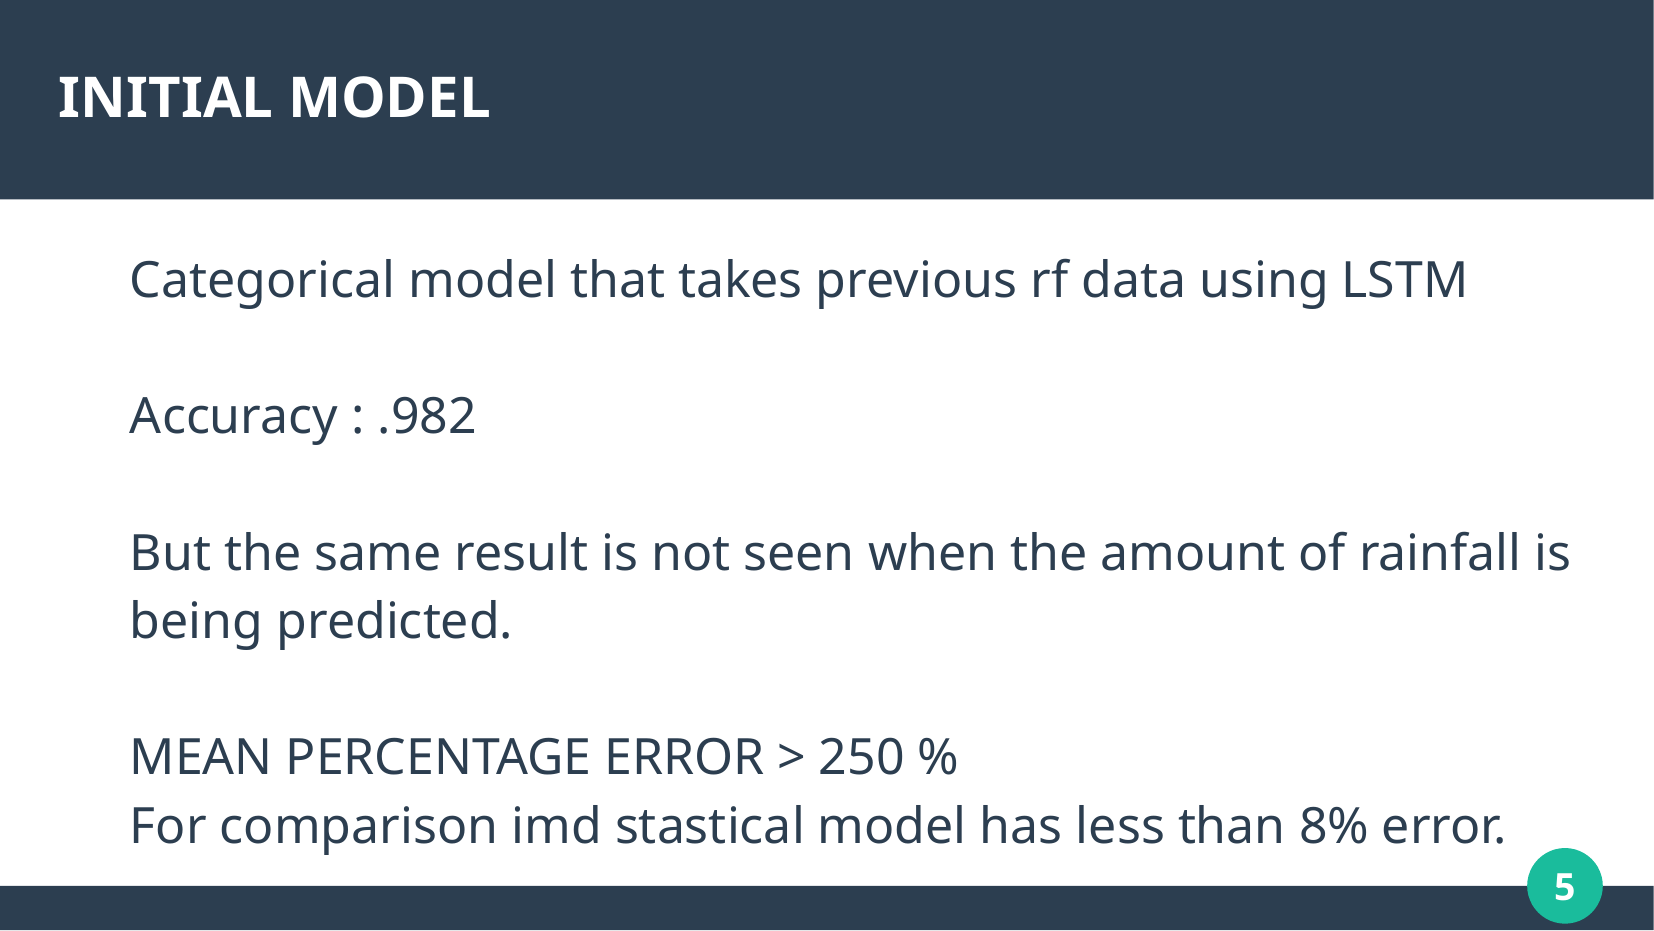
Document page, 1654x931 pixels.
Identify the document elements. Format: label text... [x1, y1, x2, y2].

list Categorical model that takes previous rf data using LSTM Accuracy : .982 But the same result is not seen when the amount of rainfall is being predicted. MEAN PERCENTAGE ERROR > 250 % For comparison imd stastical model has less than 8% error. [59, 243, 1595, 864]
title INITIAL MODEL [59, 37, 1595, 156]
